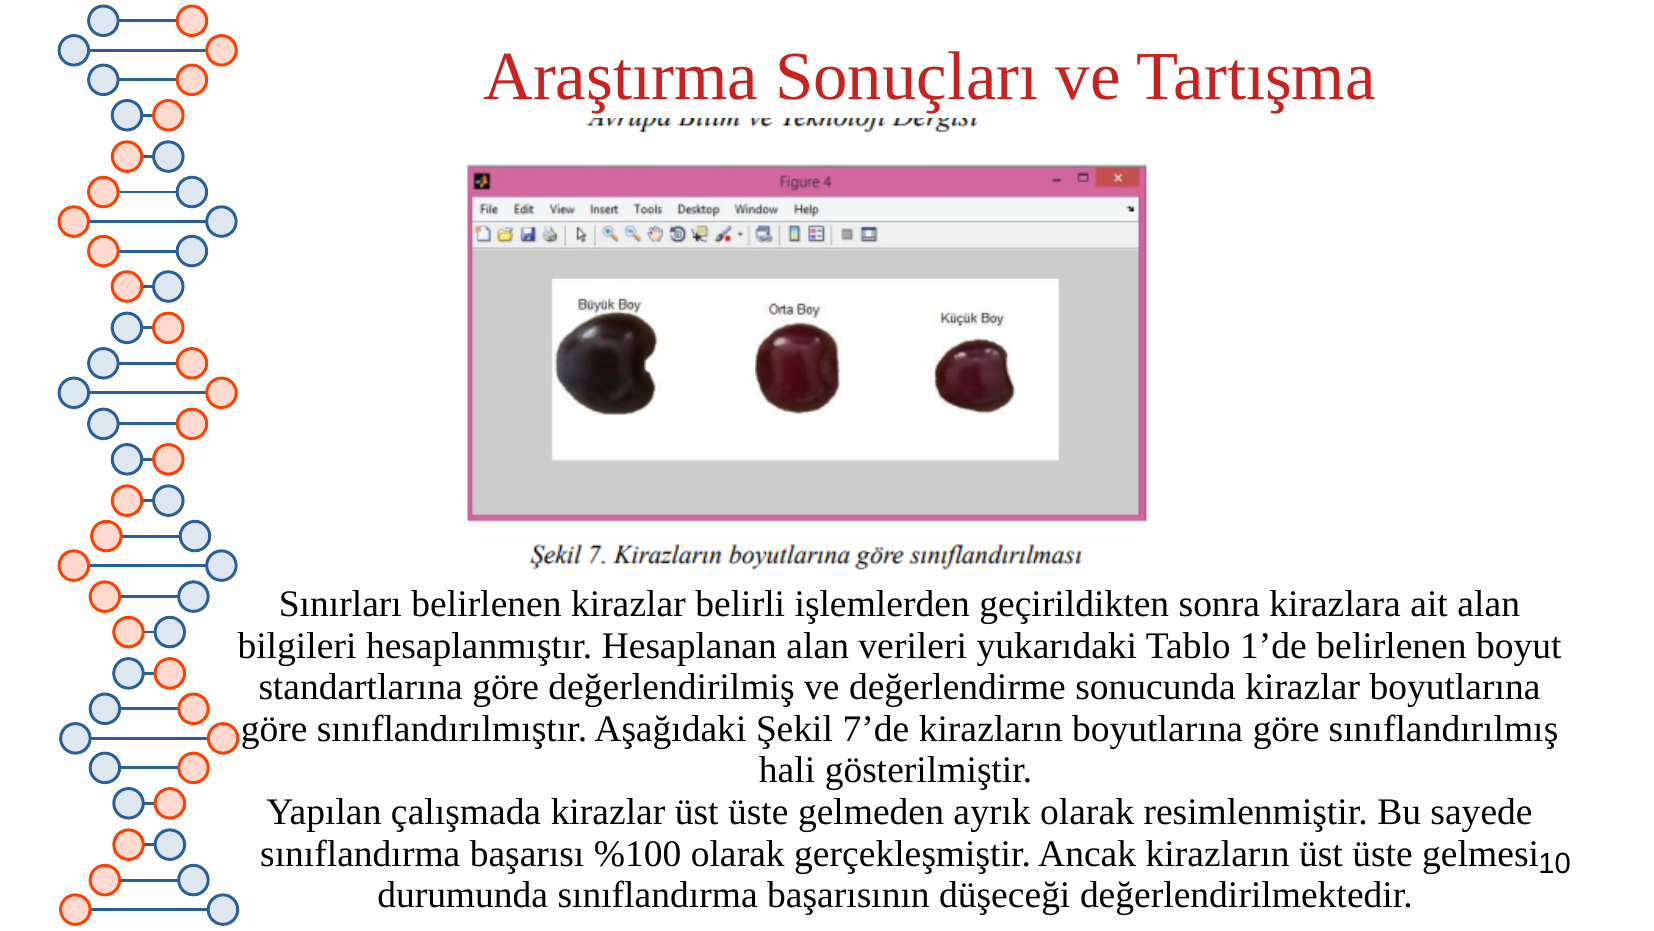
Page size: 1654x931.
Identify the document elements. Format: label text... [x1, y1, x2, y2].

subtitle Sınırları belirlenen kirazlar belirli işlemlerden geçirildikten sonra kirazlara ait alan bilgileri hesaplanmıştır. Hesaplanan alan verileri yukarıdaki Tablo 1’de belirlenen boyut standartlarına göre değerlendirilmiş ve değerlendirme sonucunda kirazlar boyutlarına göre sınıflandırılmıştır. Aşağıdaki Şekil 7’de kirazların boyutlarına göre sınıflandırılmış hali gösterilmiştir. Yapılan çalışmada kirazlar üst üste gelmeden ayrık olarak resimlenmiştir. Bu sayede sınıflandırma başarısı %100 olarak gerçekleşmiştir. Ancak kirazların üst üste gelmesi durumunda sınıflandırma başarısının düşeceği değerlendirilmektedir. [236, 375, 1565, 916]
title Araştırma Sonuçları ve Tartışma [265, 0, 1595, 154]
picture [413, 118, 1228, 580]
